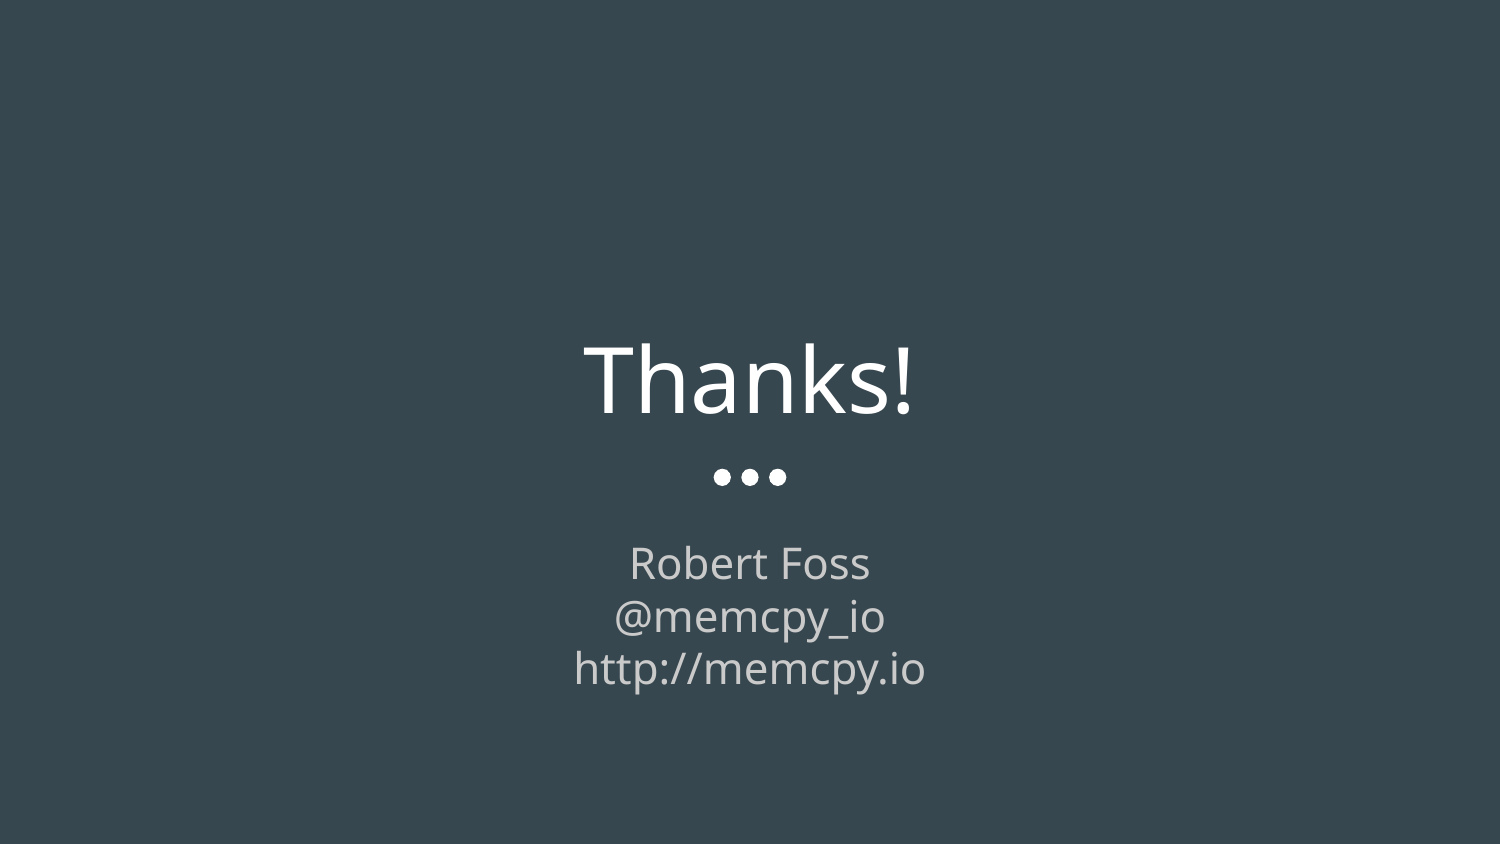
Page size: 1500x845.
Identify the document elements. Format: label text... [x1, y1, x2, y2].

title Thanks! [30, 300, 1471, 447]
subtitle Robert Foss @memcpy_io http://memcpy.io [110, 521, 1390, 652]
